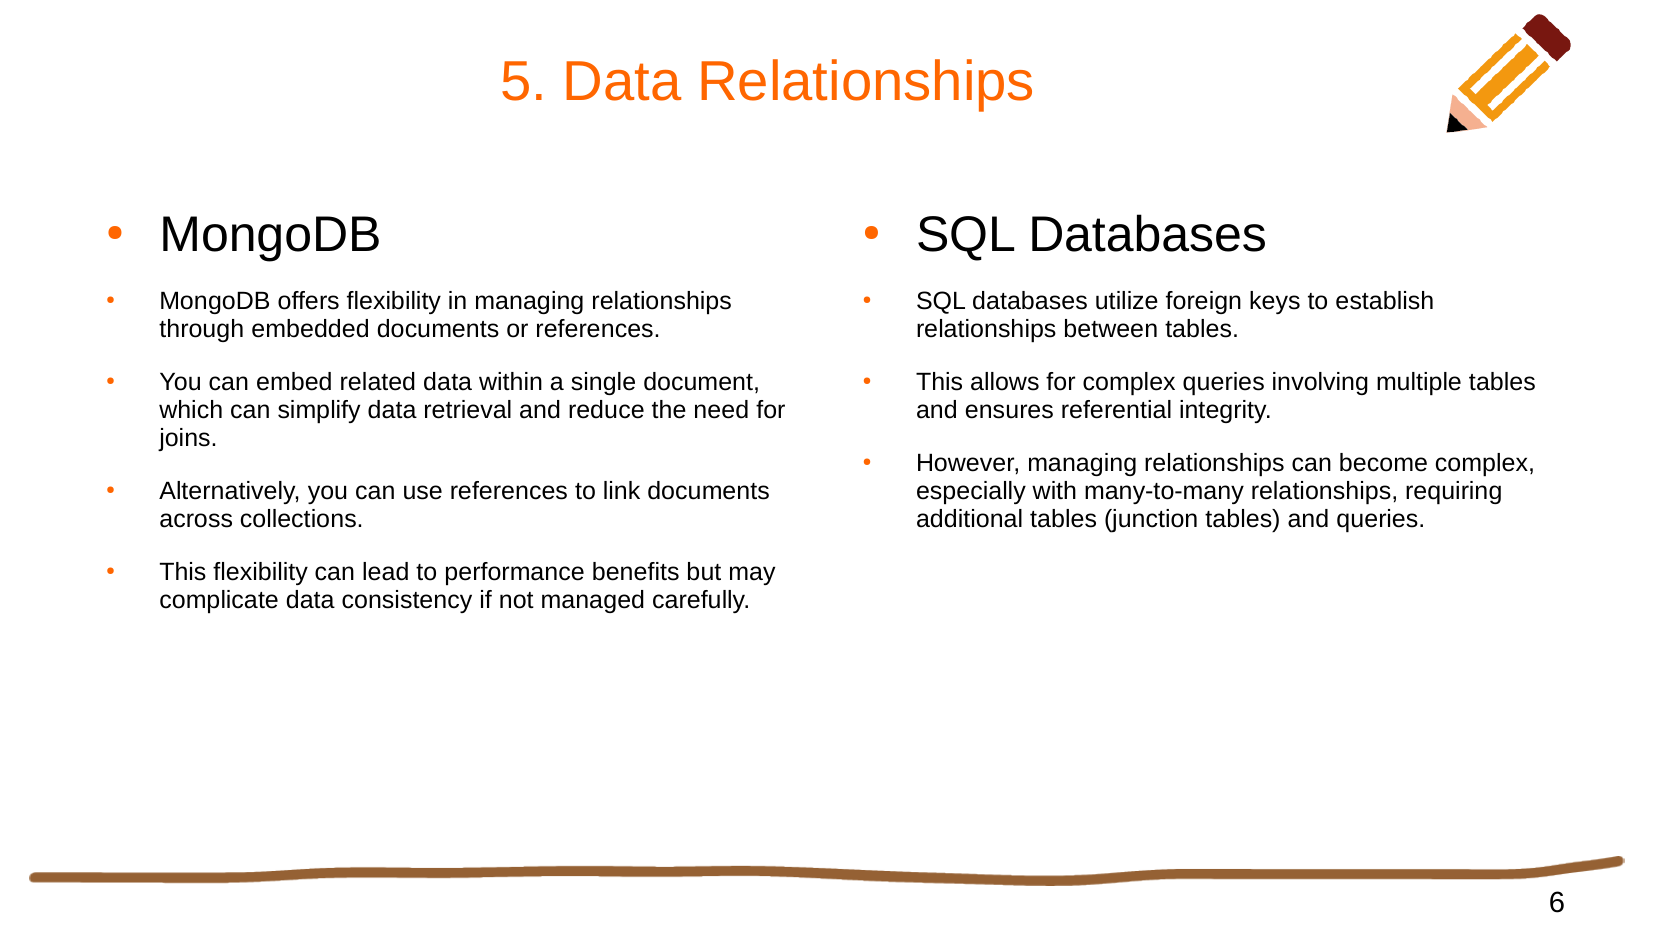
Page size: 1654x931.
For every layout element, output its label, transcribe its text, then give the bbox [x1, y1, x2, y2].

list SQL Databases SQL databases utilize foreign keys to establish relationships between tables. This allows for complex queries involving multiple tables and ensures referential integrity. However, managing relationships can become complex, especially with many-to-many relationships, requiring additional tables (junction tables) and queries. [845, 206, 1566, 857]
picture [29, 856, 1625, 886]
list MongoDB MongoDB offers flexibility in managing relationships through embedded documents or references. You can embed related data within a single document, which can simplify data retrieval and reduce the need for joins. Alternatively, you can use references to link documents across collections. This flexibility can lead to performance benefits but may complicate data consistency if not managed carefully. [88, 206, 809, 857]
title 5. Data Relationships [88, 29, 1447, 133]
picture [1446, 14, 1571, 133]
